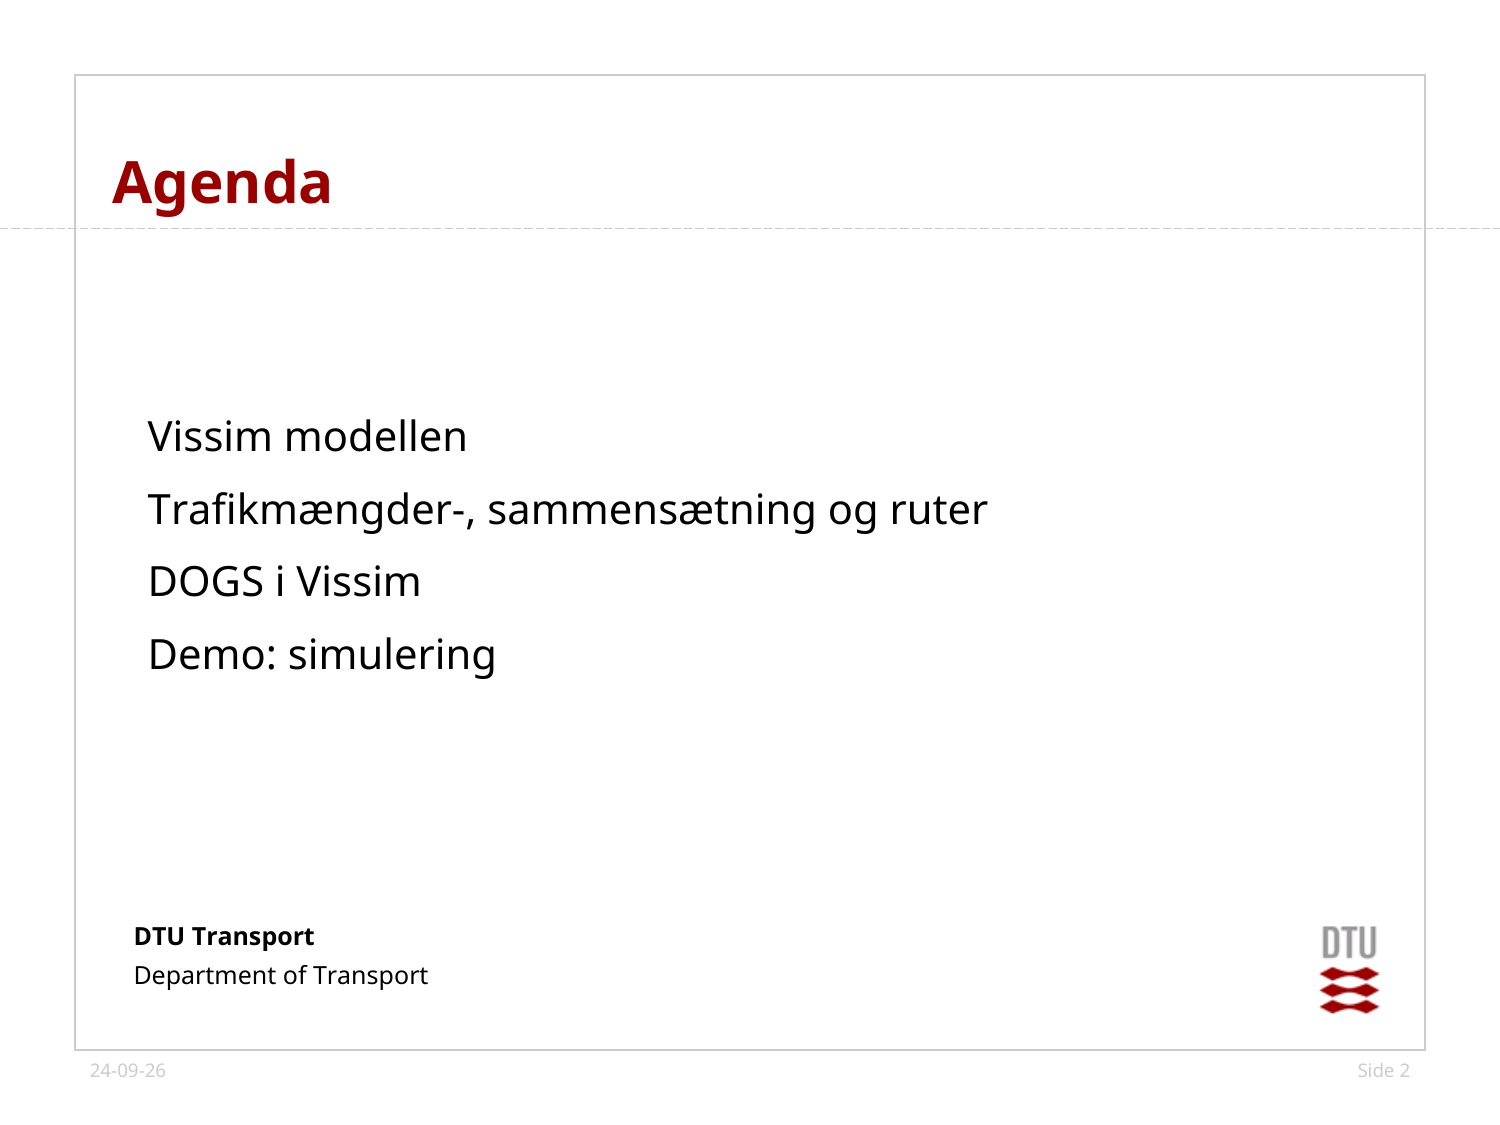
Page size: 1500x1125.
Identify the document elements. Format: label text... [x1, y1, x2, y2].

title Agenda [112, 132, 1401, 231]
picture [1297, 892, 1418, 1034]
subtitle Vissim modellen Trafikmængder-, sammensætning og ruter DOGS i Vissim Demo: simulering [147, 295, 1236, 794]
